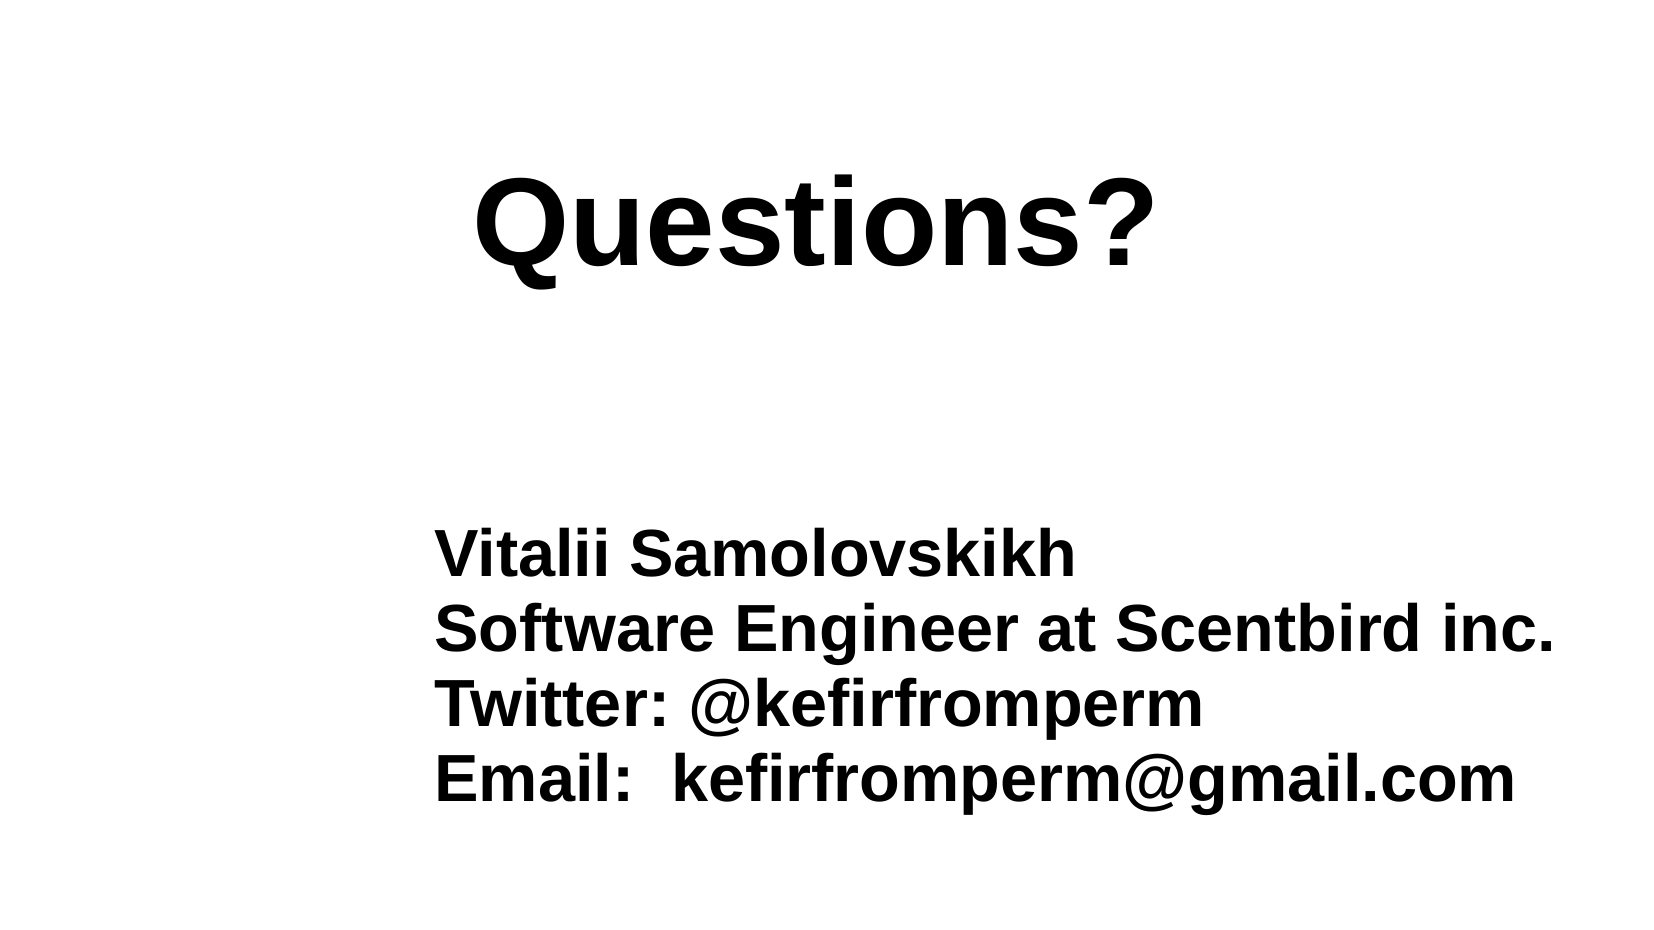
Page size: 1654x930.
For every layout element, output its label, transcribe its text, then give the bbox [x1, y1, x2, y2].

text_box Vitalii Samolovskikh Software Engineer at Scentbird inc. Twitter: @kefirfromperm Email: kefirfromperm@gmail.com [419, 509, 1590, 825]
title Questions? [72, 144, 1561, 301]
